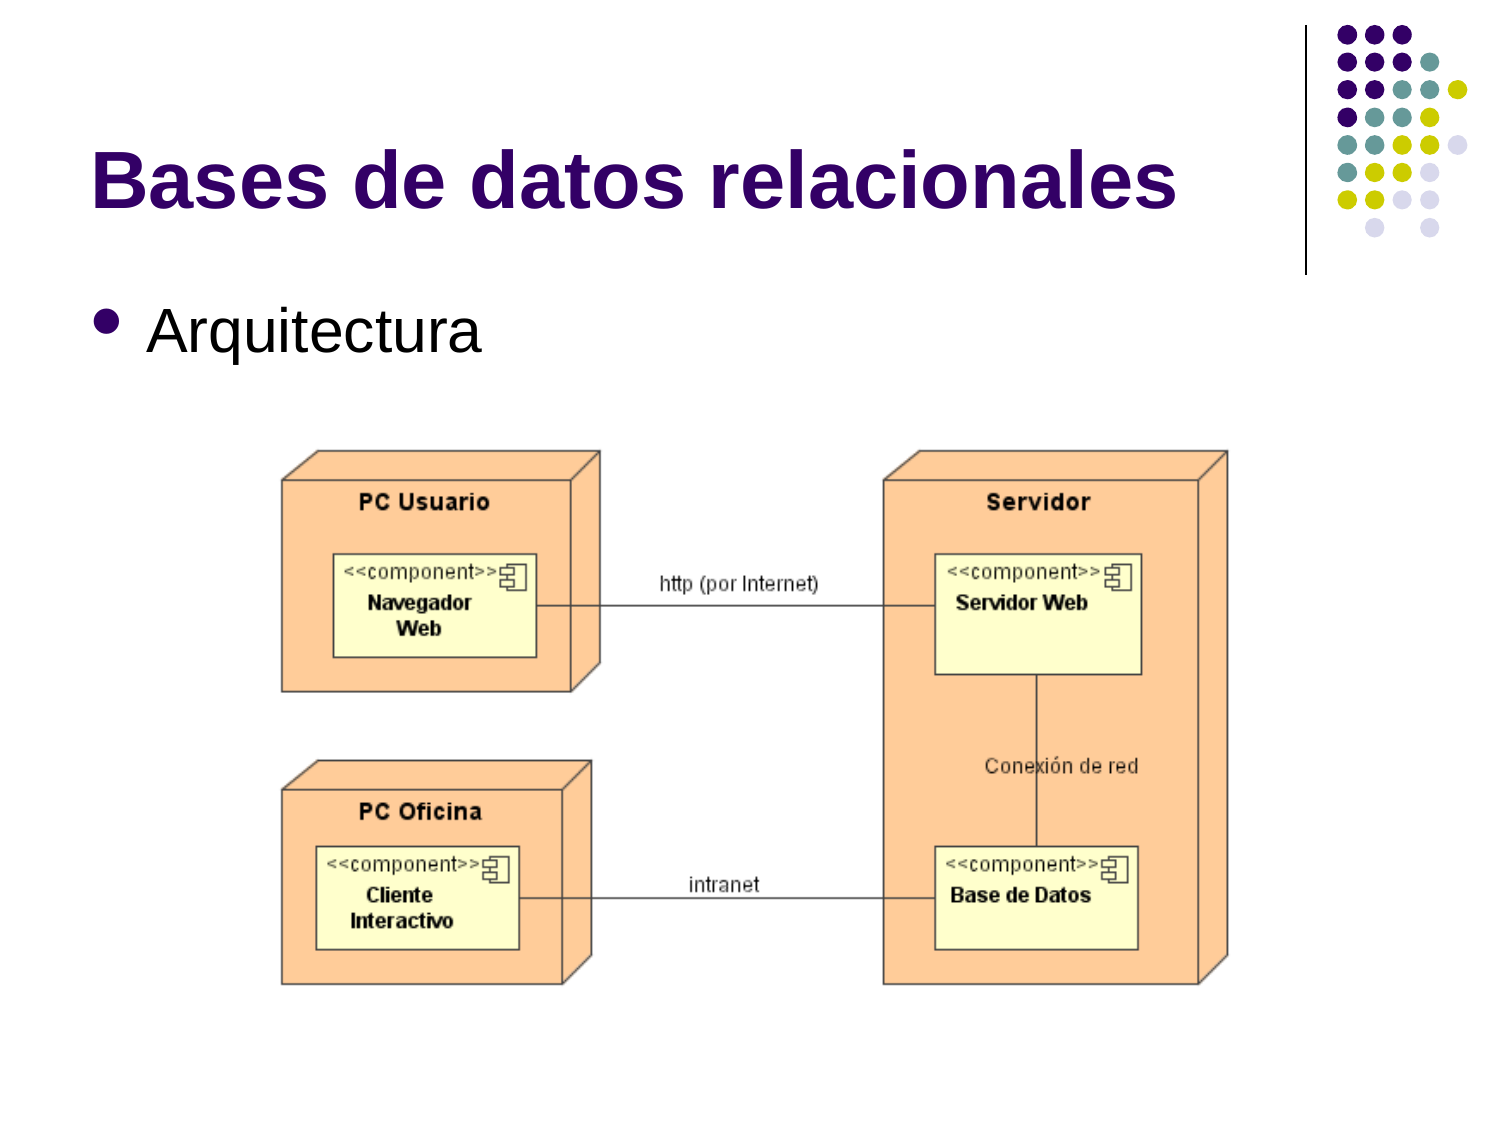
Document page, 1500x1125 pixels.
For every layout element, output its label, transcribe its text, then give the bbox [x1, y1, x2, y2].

title Bases de datos relacionales [74, 20, 1313, 233]
picture [197, 391, 1330, 1047]
list Arquitectura [75, 282, 1426, 1006]
